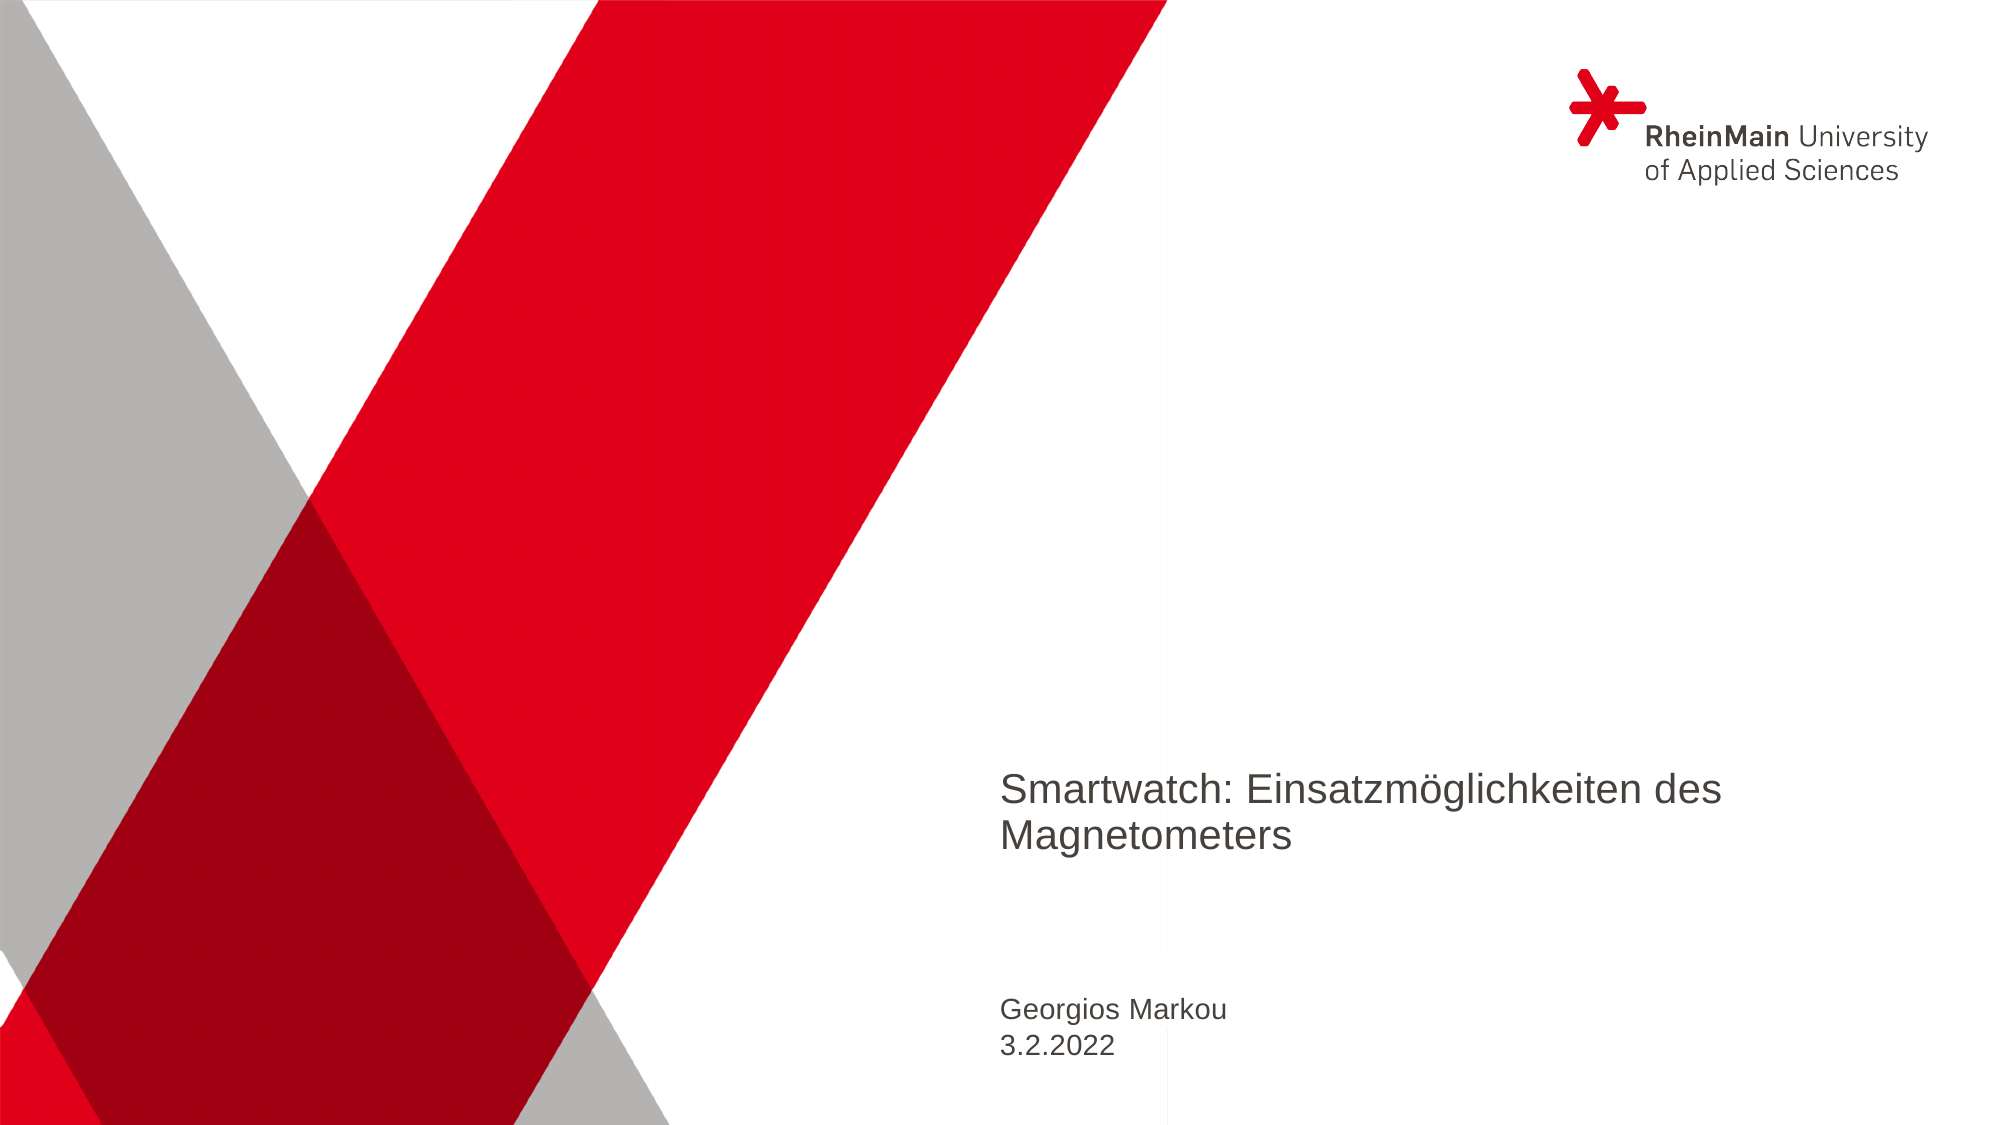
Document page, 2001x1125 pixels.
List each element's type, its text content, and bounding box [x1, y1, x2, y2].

picture [1537, 37, 1960, 212]
list Georgios Markou [999, 978, 1916, 1026]
title Smartwatch: Einsatzmöglichkeiten des Magnetometers [999, 765, 1916, 967]
picture [0, 0, 1168, 1125]
list 3.2.2022 [999, 1027, 1916, 1075]
